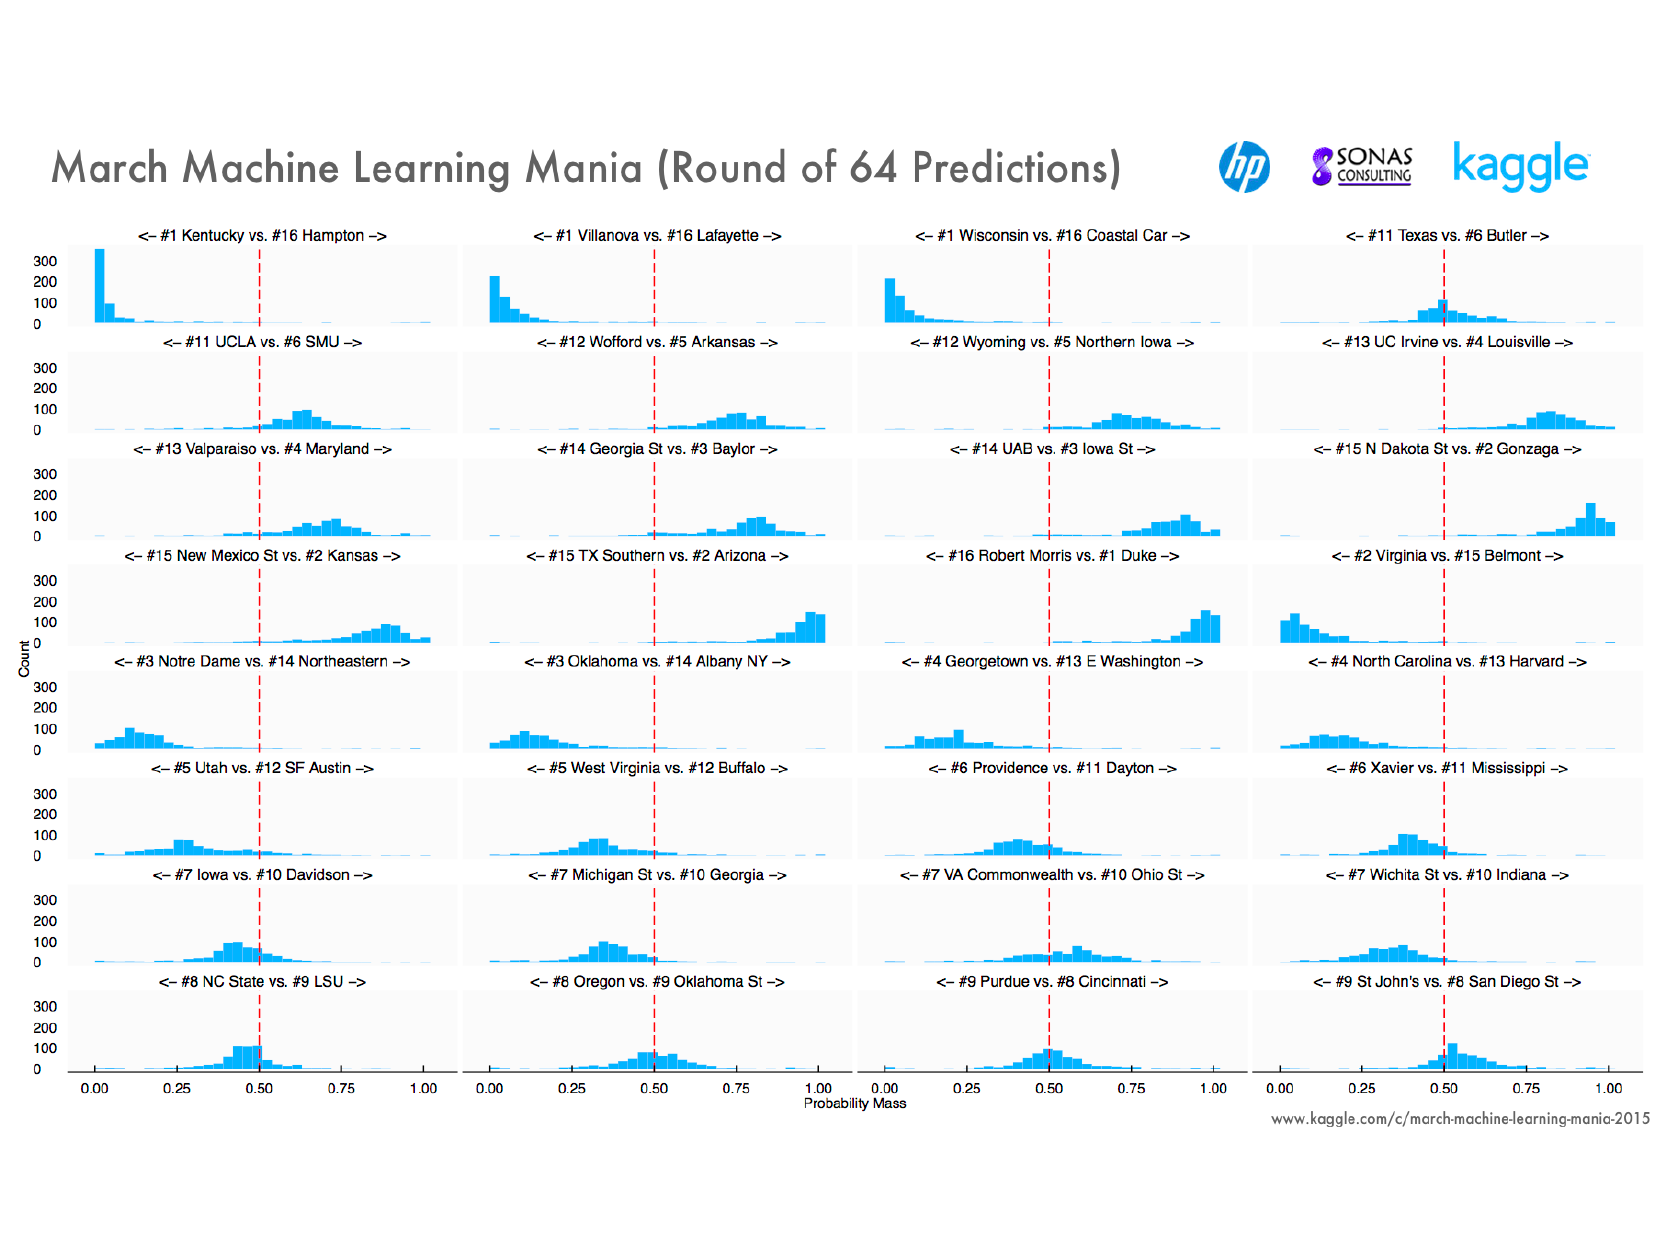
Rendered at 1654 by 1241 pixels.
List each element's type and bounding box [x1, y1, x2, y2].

picture [1, 115, 1654, 1127]
